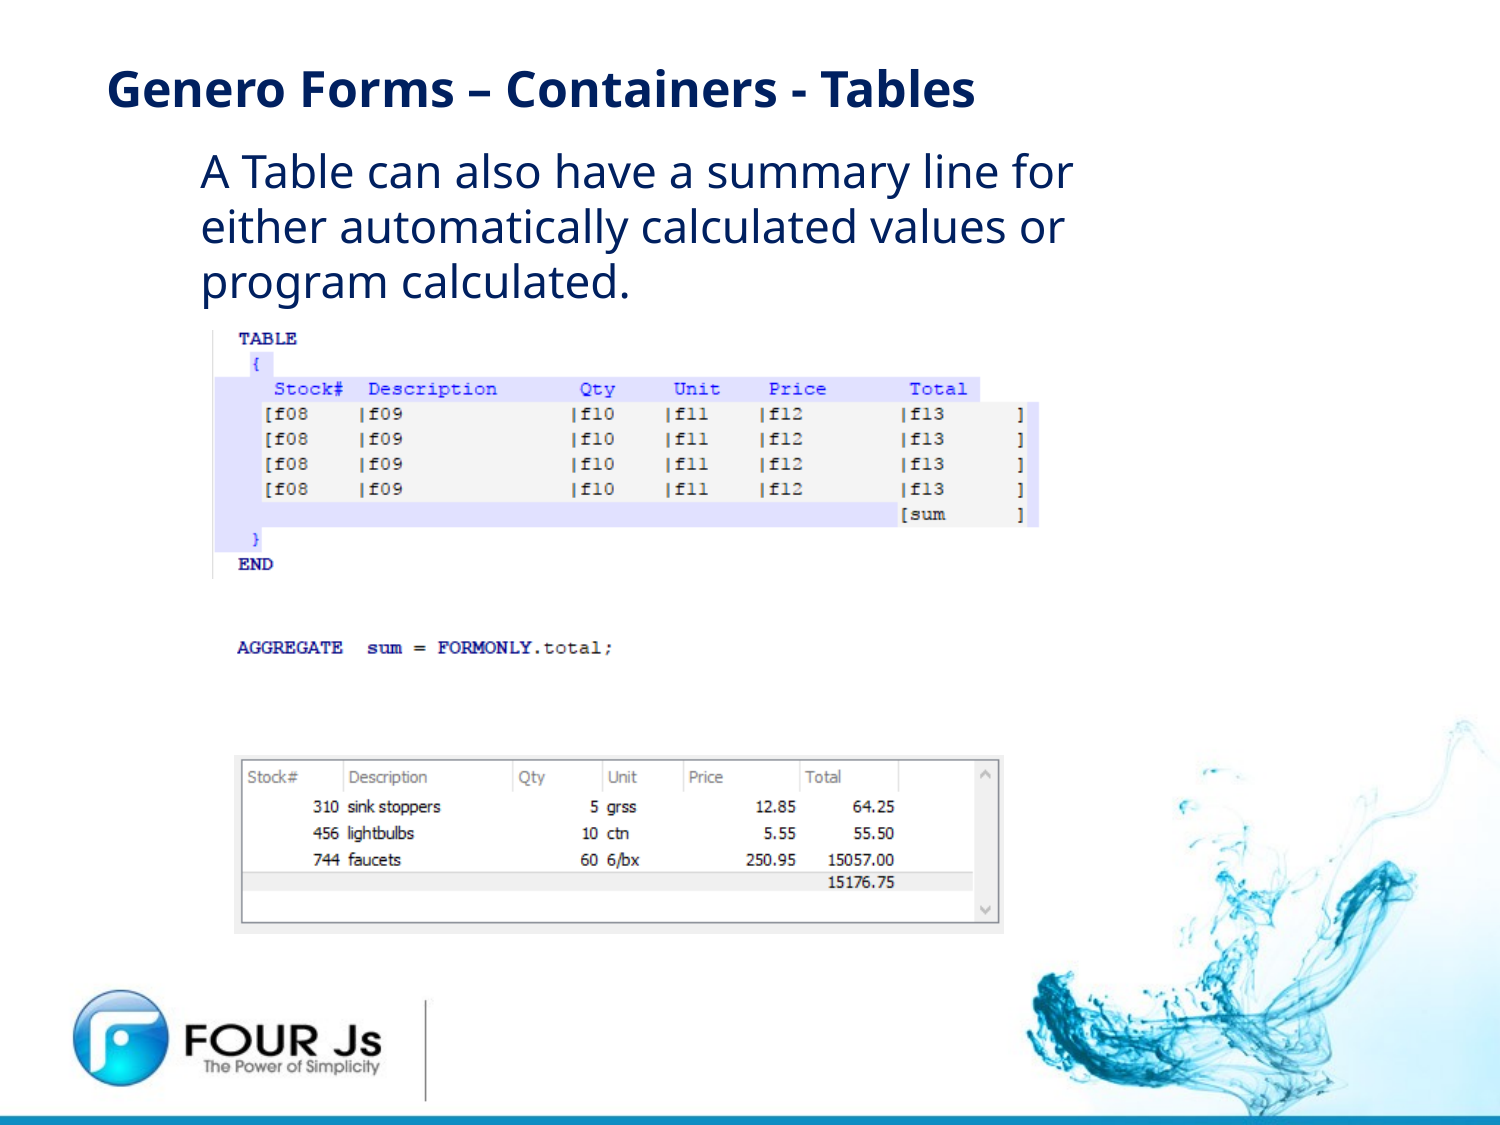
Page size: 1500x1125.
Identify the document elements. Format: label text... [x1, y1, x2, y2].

title Genero Forms – Containers - Tables [106, 35, 1388, 142]
picture [0, 0, 1500, 1122]
text_box A Table can also have a summary line for either automatically calculated values or program calculated. [185, 135, 1146, 969]
